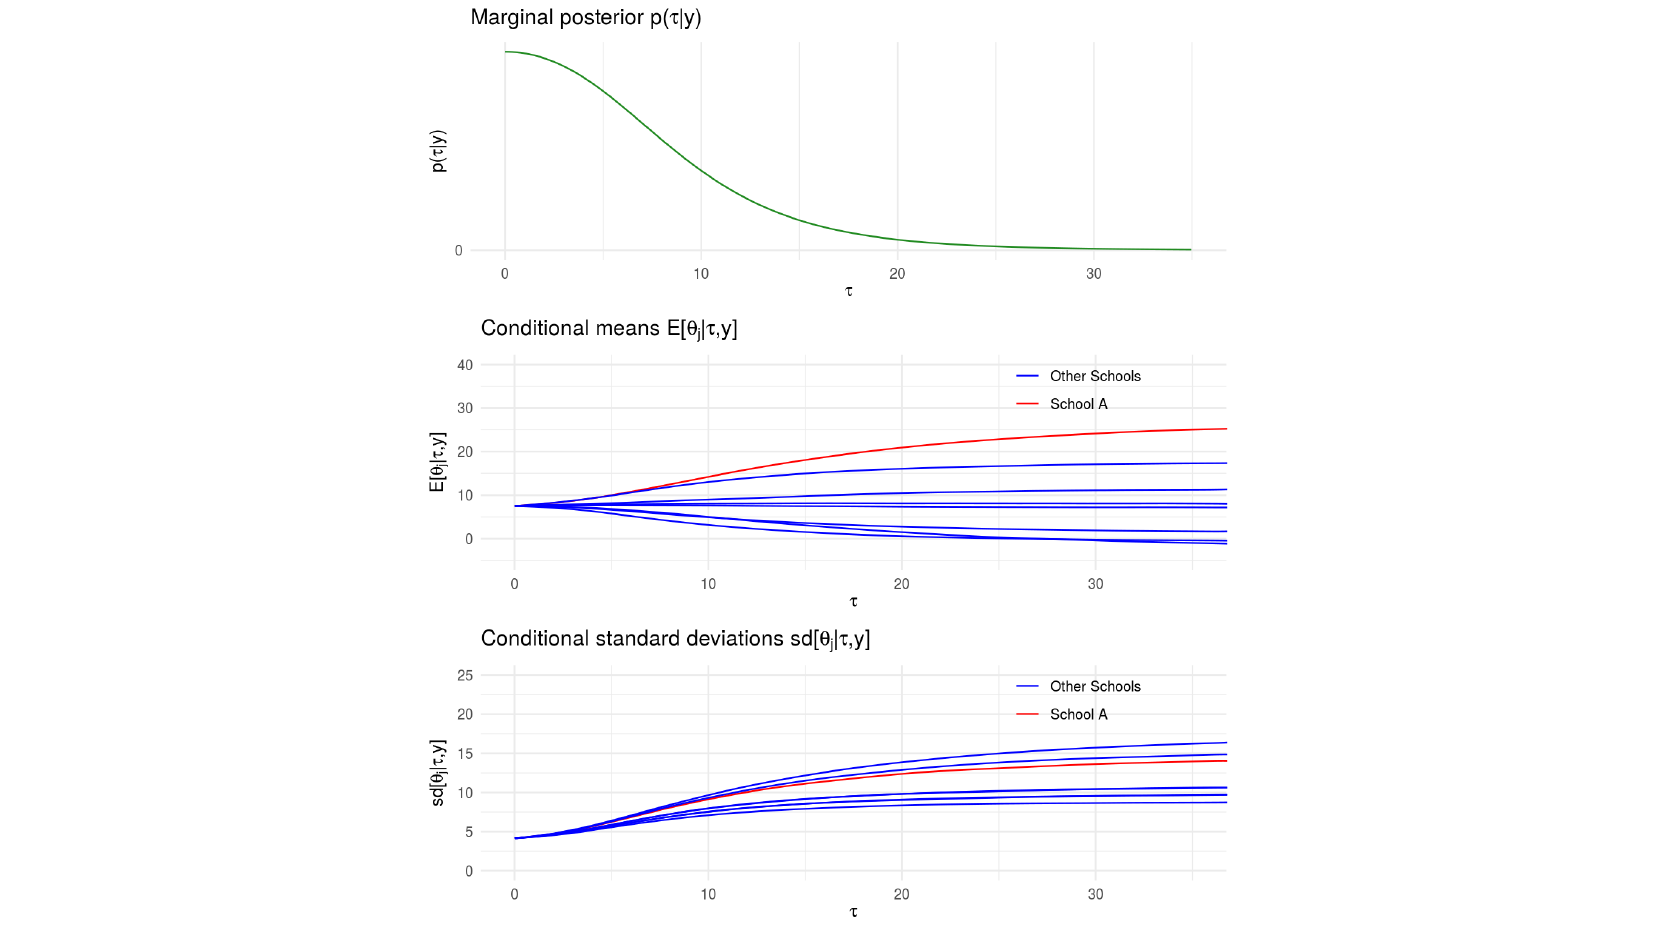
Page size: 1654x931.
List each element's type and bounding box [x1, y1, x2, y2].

picture [420, 0, 1235, 930]
